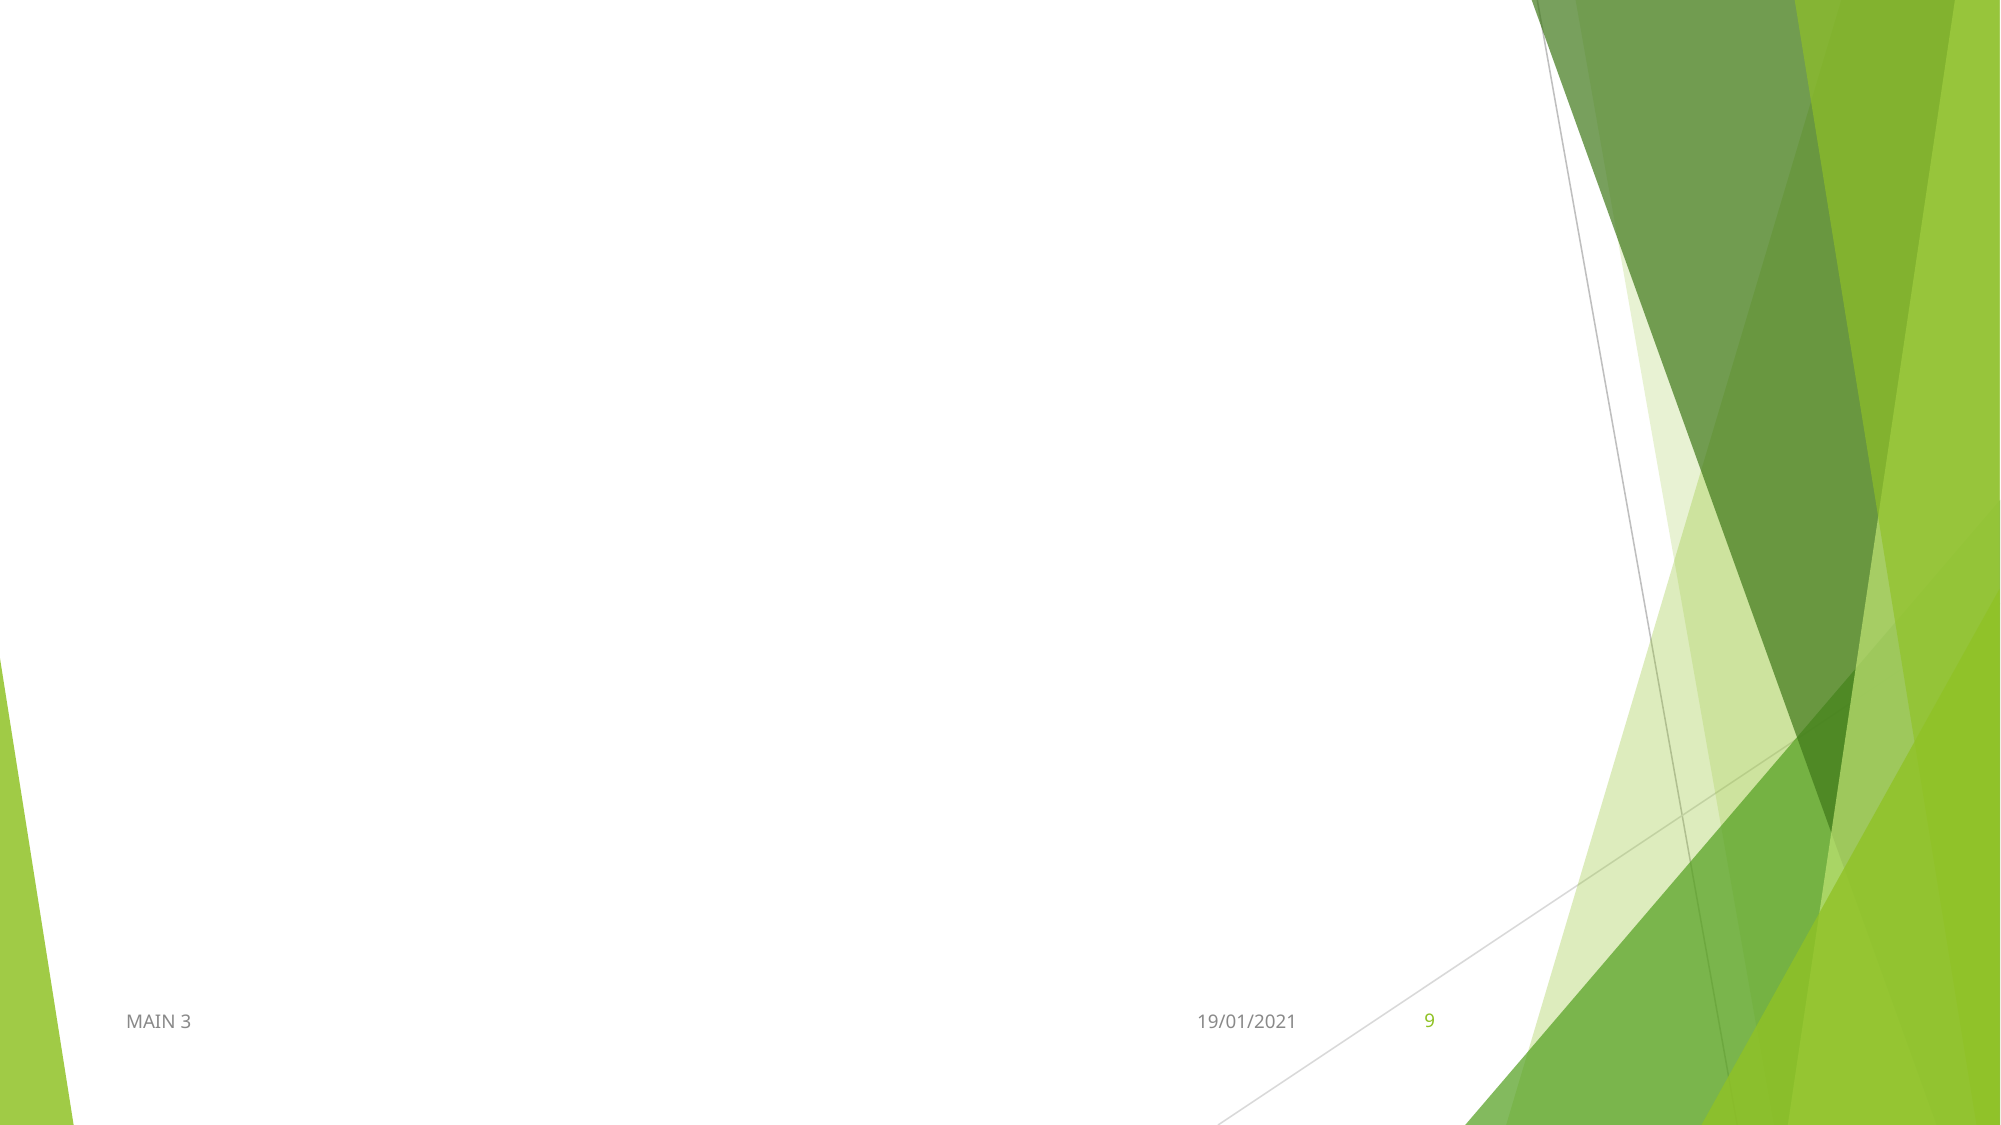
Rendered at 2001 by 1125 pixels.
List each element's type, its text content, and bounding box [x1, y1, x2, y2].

text_box ‹N°› [1409, 991, 1522, 1051]
text_box 19/01/2021 [1181, 991, 1332, 1051]
text_box MAIN 3 [111, 991, 1145, 1051]
